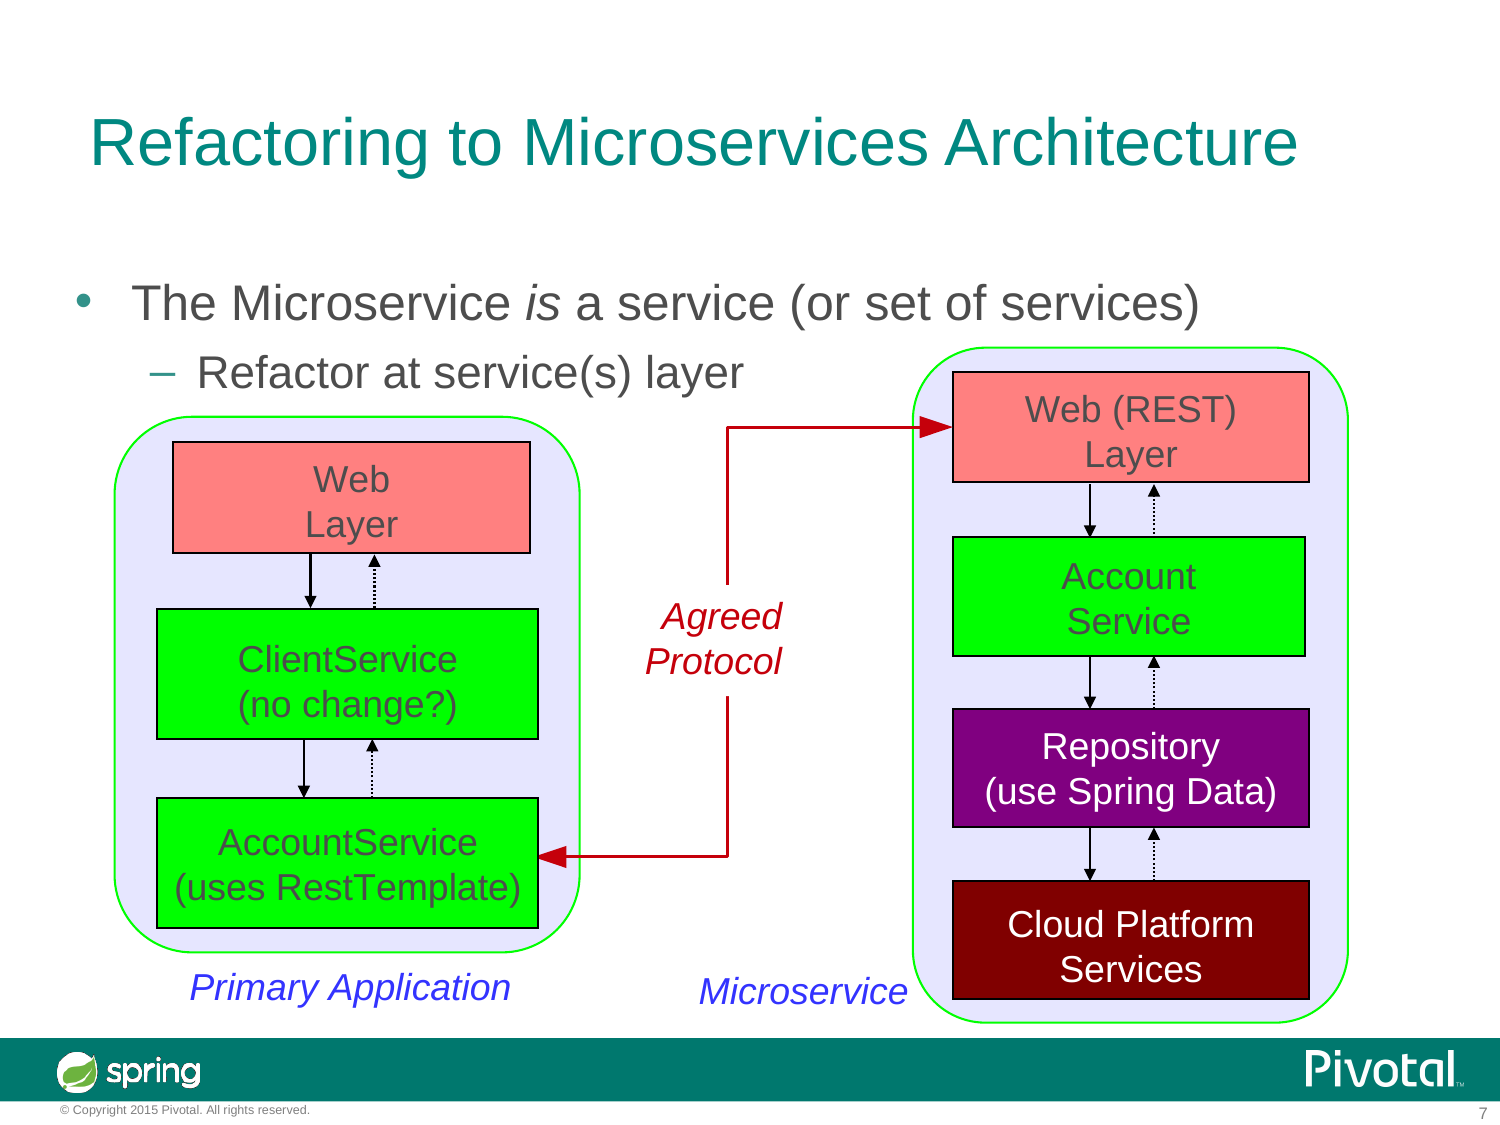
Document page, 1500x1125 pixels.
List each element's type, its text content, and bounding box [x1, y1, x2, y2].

text_box Repository (use Spring Data) [952, 714, 1310, 820]
list The Microservice is a service (or set of services) Refactor at service(s) layer [60, 262, 1411, 1005]
text_box Microservice [683, 960, 925, 1020]
title Refactoring to Microservices Architecture [75, 45, 1426, 233]
picture [32, 1041, 210, 1103]
text_box Web Layer [173, 447, 530, 553]
text_box AccountService (uses RestTemplate) [157, 810, 539, 916]
text_box Primary Application [174, 955, 528, 1016]
text_box [114, 416, 580, 953]
picture [1306, 1050, 1464, 1087]
text_box Web (REST) Layer [952, 376, 1310, 483]
text_box Account Service [952, 543, 1306, 650]
text_box Agreed Protocol [630, 585, 804, 697]
text_box ClientService (no change?) [157, 627, 539, 733]
text_box [912, 347, 1348, 1023]
text_box Cloud Platform Services [952, 892, 1310, 998]
